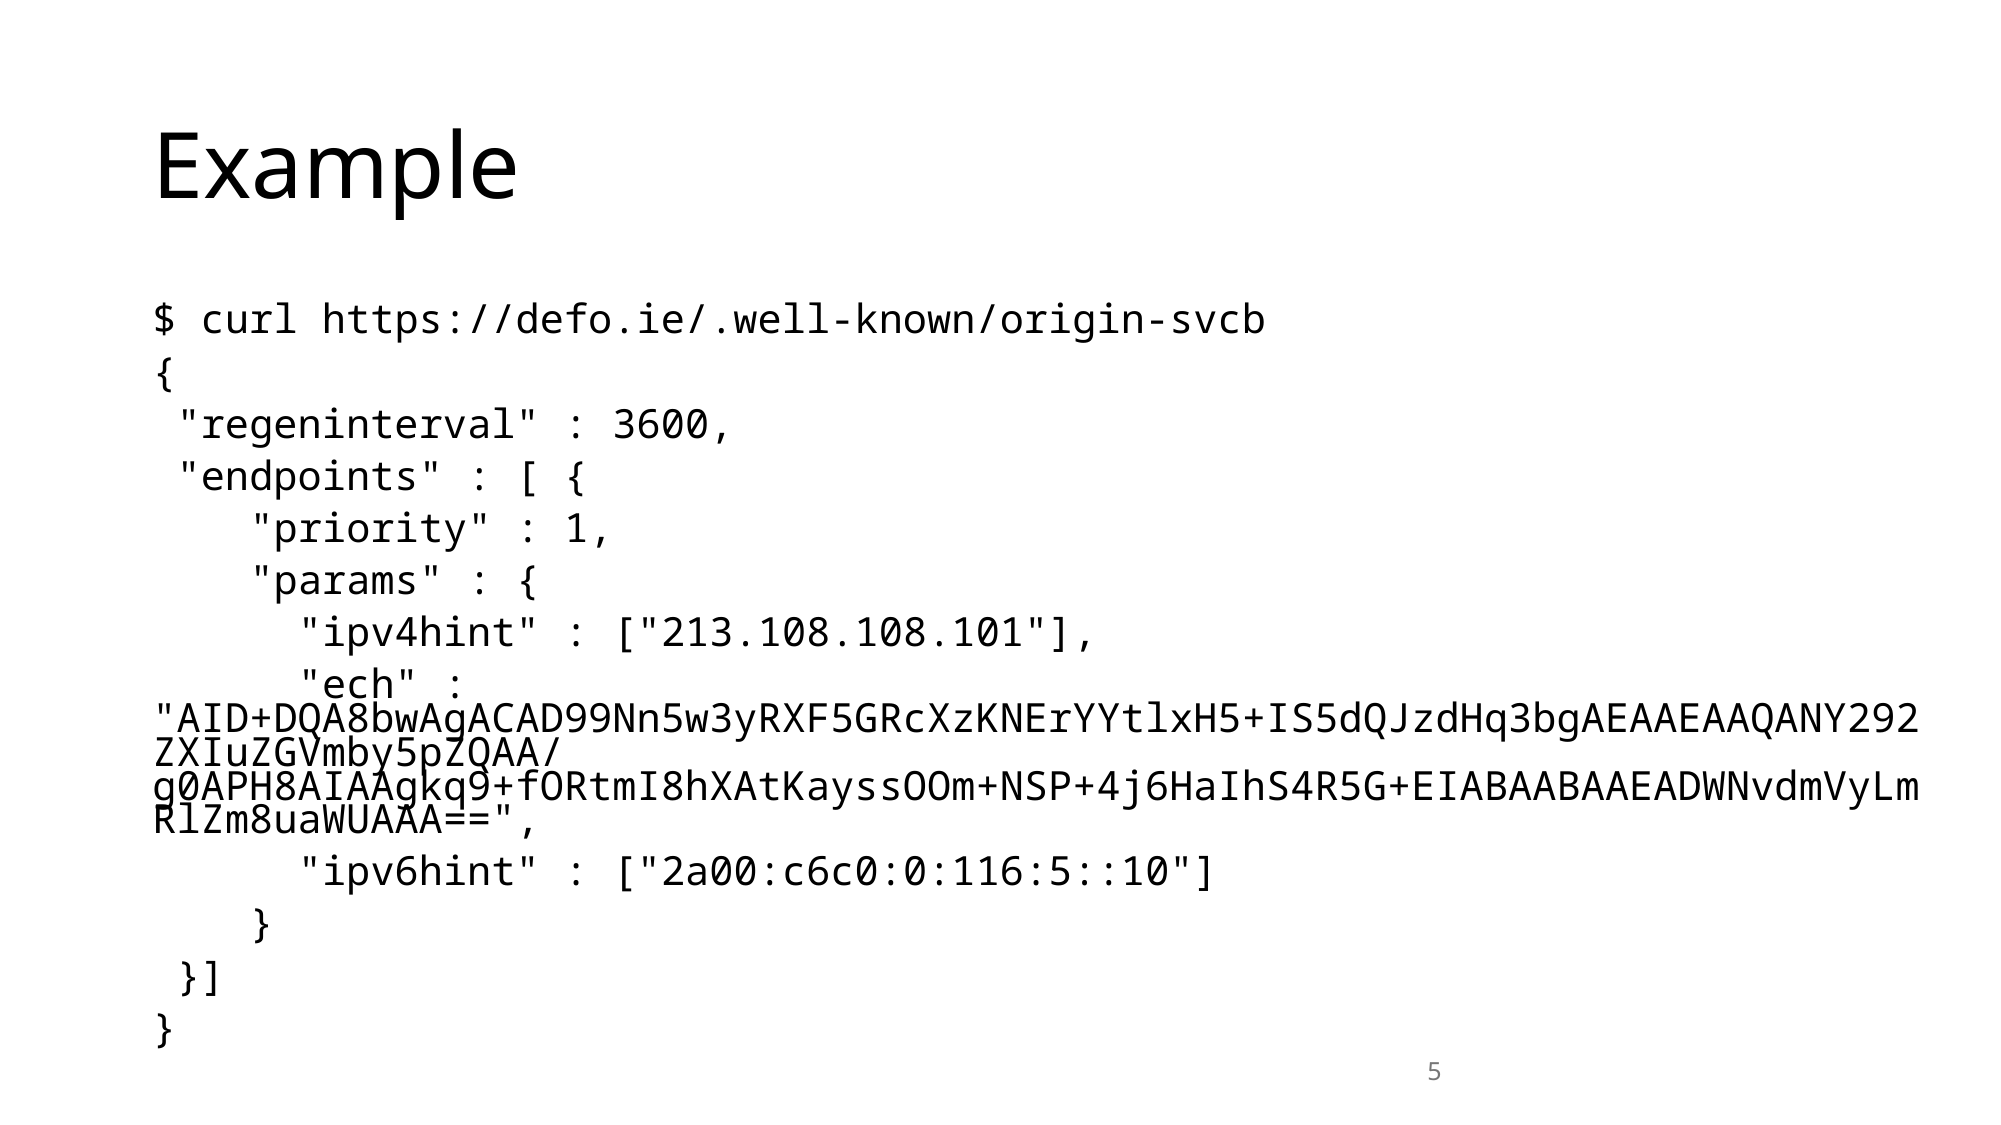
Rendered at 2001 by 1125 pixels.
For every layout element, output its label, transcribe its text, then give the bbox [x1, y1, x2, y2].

list $ curl https://defo.ie/.well-known/origin-svcb { "regeninterval" : 3600, "endpoints" : [ { "priority" : 1, "params" : { "ipv4hint" : ["213.108.108.101"], "ech" : "AID+DQA8bwAgACAD99Nn5w3yRXF5GRcXzKNErYYtlxH5+IS5dQJzdHq3bgAEAAEAAQANY292ZXIuZGVmby5pZQAA/g0APH8AIAAgkq9+fORtmI8hXAtKayssOOm+NSP+4j6HaIhS4R5G+EIABAABAAEADWNvdmVyLmRlZm8uaWUAAA==", "ipv6hint" : ["2a00:c6c0:0:116:5::10"] } }] } [137, 299, 1949, 1063]
title Example [137, 59, 1863, 278]
text_box <number> [1412, 1042, 1863, 1103]
